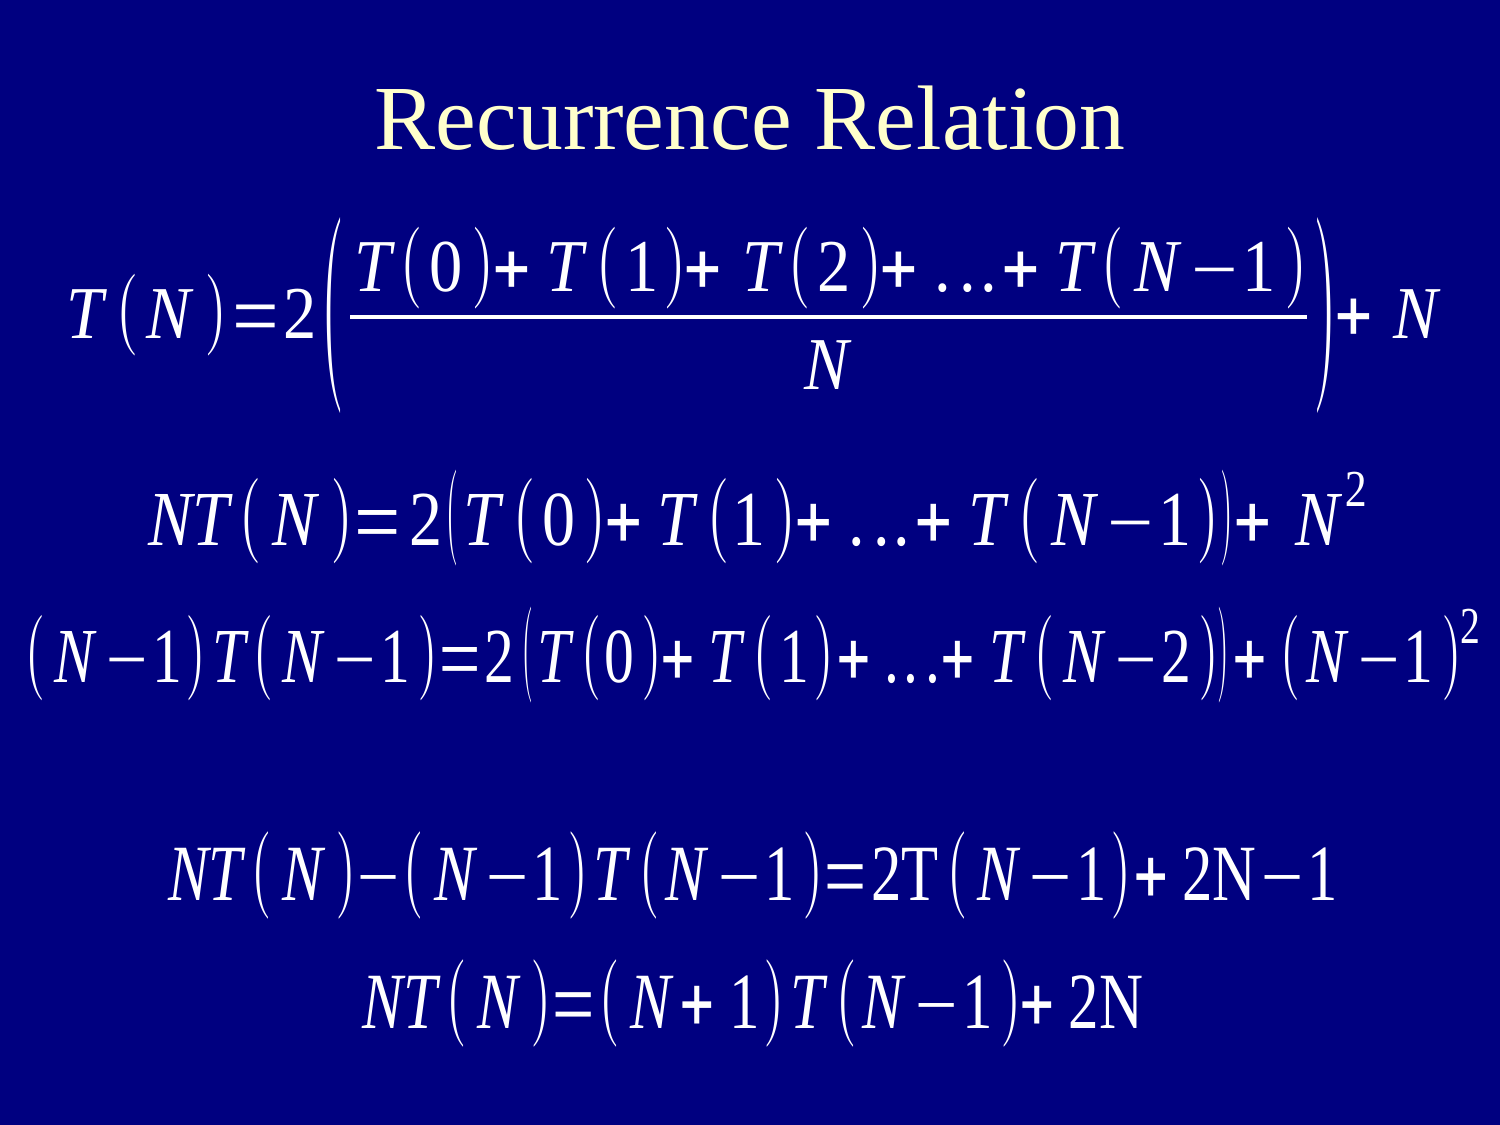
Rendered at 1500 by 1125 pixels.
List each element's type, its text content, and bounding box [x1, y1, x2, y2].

chart [149, 825, 1361, 922]
title Recurrence Relation [22, 49, 1480, 176]
chart [343, 953, 1168, 1051]
chart [50, 212, 1469, 417]
chart [128, 462, 1391, 571]
chart [10, 600, 1500, 709]
